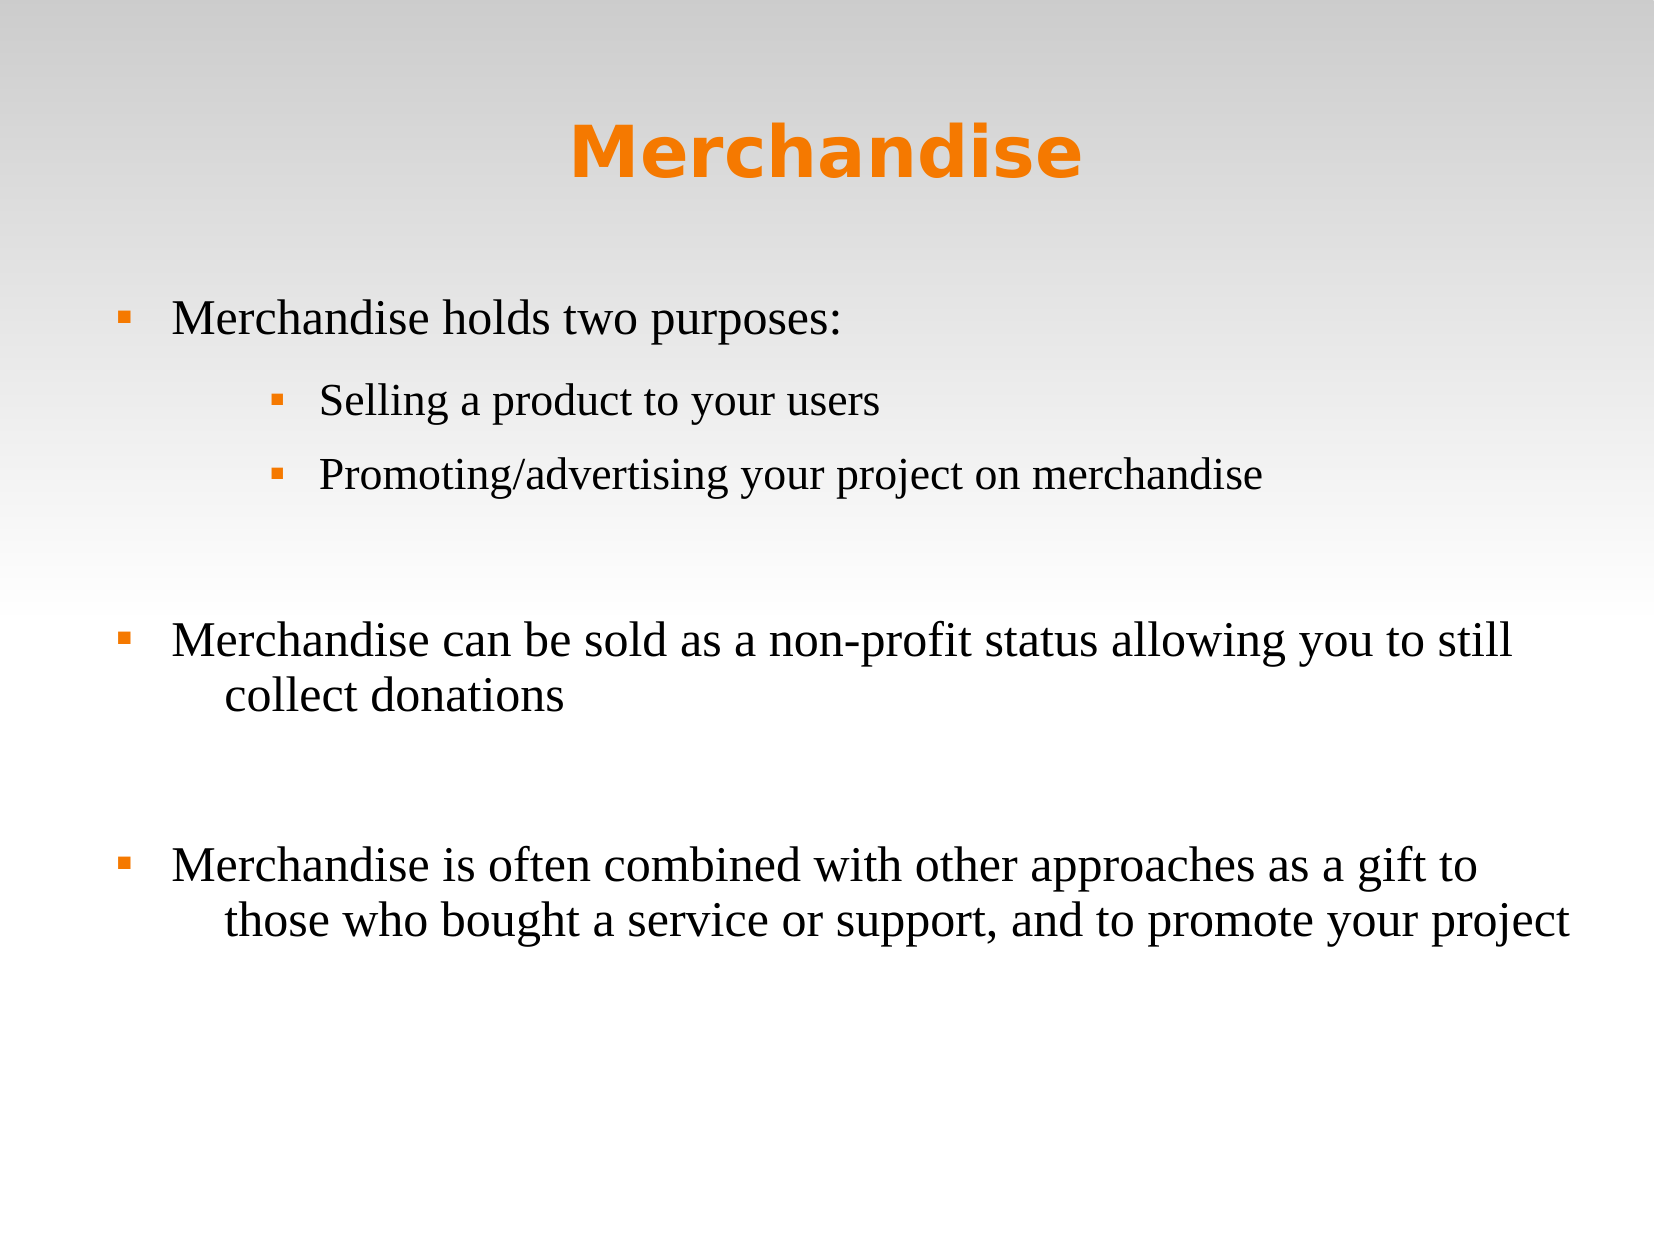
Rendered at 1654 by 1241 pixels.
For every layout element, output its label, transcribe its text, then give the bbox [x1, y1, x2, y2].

title Merchandise [82, 49, 1571, 257]
list Merchandise holds two purposes: Selling a product to your users Promoting/advertising your project on merchandise Merchandise can be sold as a non-profit status allowing you to still collect donations Merchandise is often combined with other approaches as a gift to those who bought a service or support, and to promote your project [82, 290, 1571, 1109]
